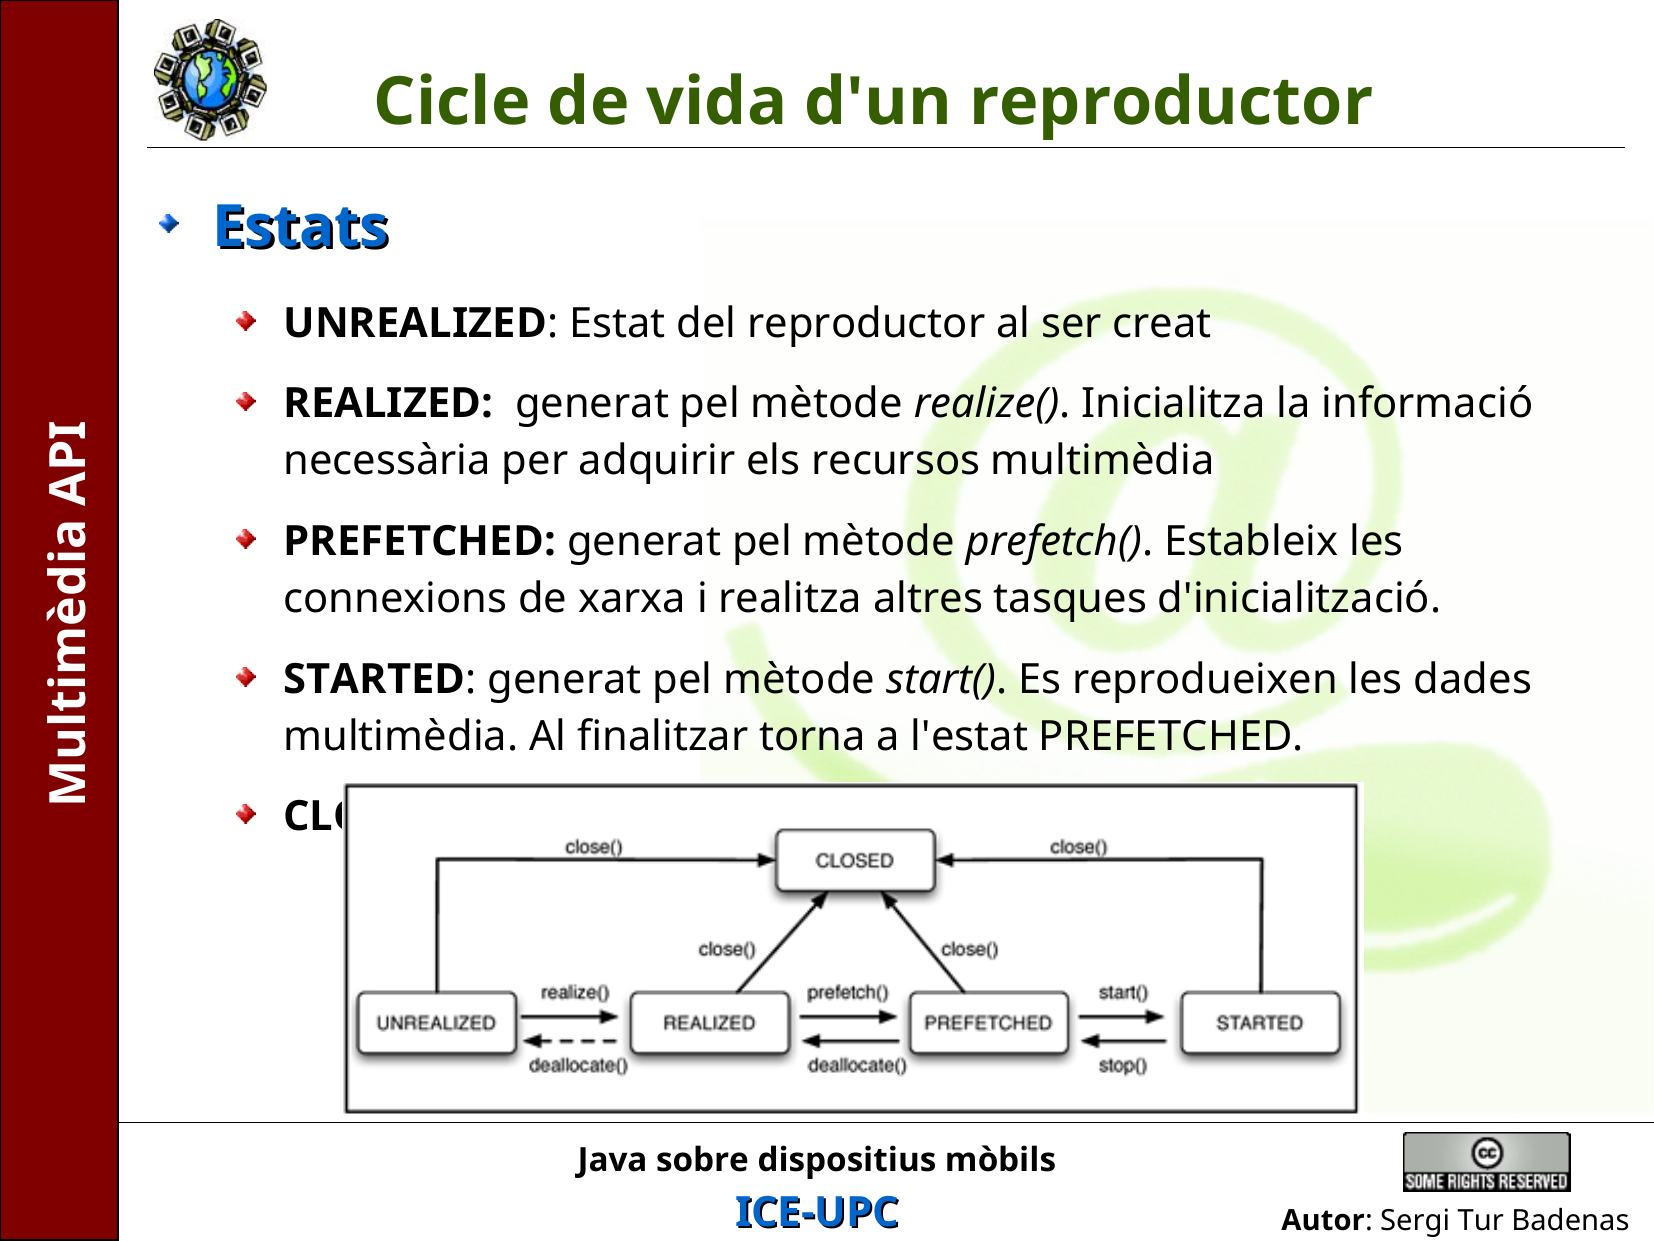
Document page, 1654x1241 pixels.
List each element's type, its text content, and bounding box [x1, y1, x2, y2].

picture [1403, 1132, 1571, 1192]
picture [342, 217, 1654, 1118]
picture [154, 19, 268, 56]
title Cicle de vida d'un reproductor [129, 56, 1619, 141]
list Estats UNREALIZED: Estat del reproductor al ser creat REALIZED: generat pel mètode realize(). Inicialitza la informació necessària per adquirir els recursos multimèdia PREFETCHED: generat pel mètode prefetch(). Estableix les connexions de xarxa i realitza altres tasques d'inicialització. STARTED: generat pel mètode start(). Es reprodueixen les dades multimèdia. Al finalitzar torna a l'estat PREFETCHED. CLOSED: generat pel mètode close() [141, 183, 1630, 1019]
